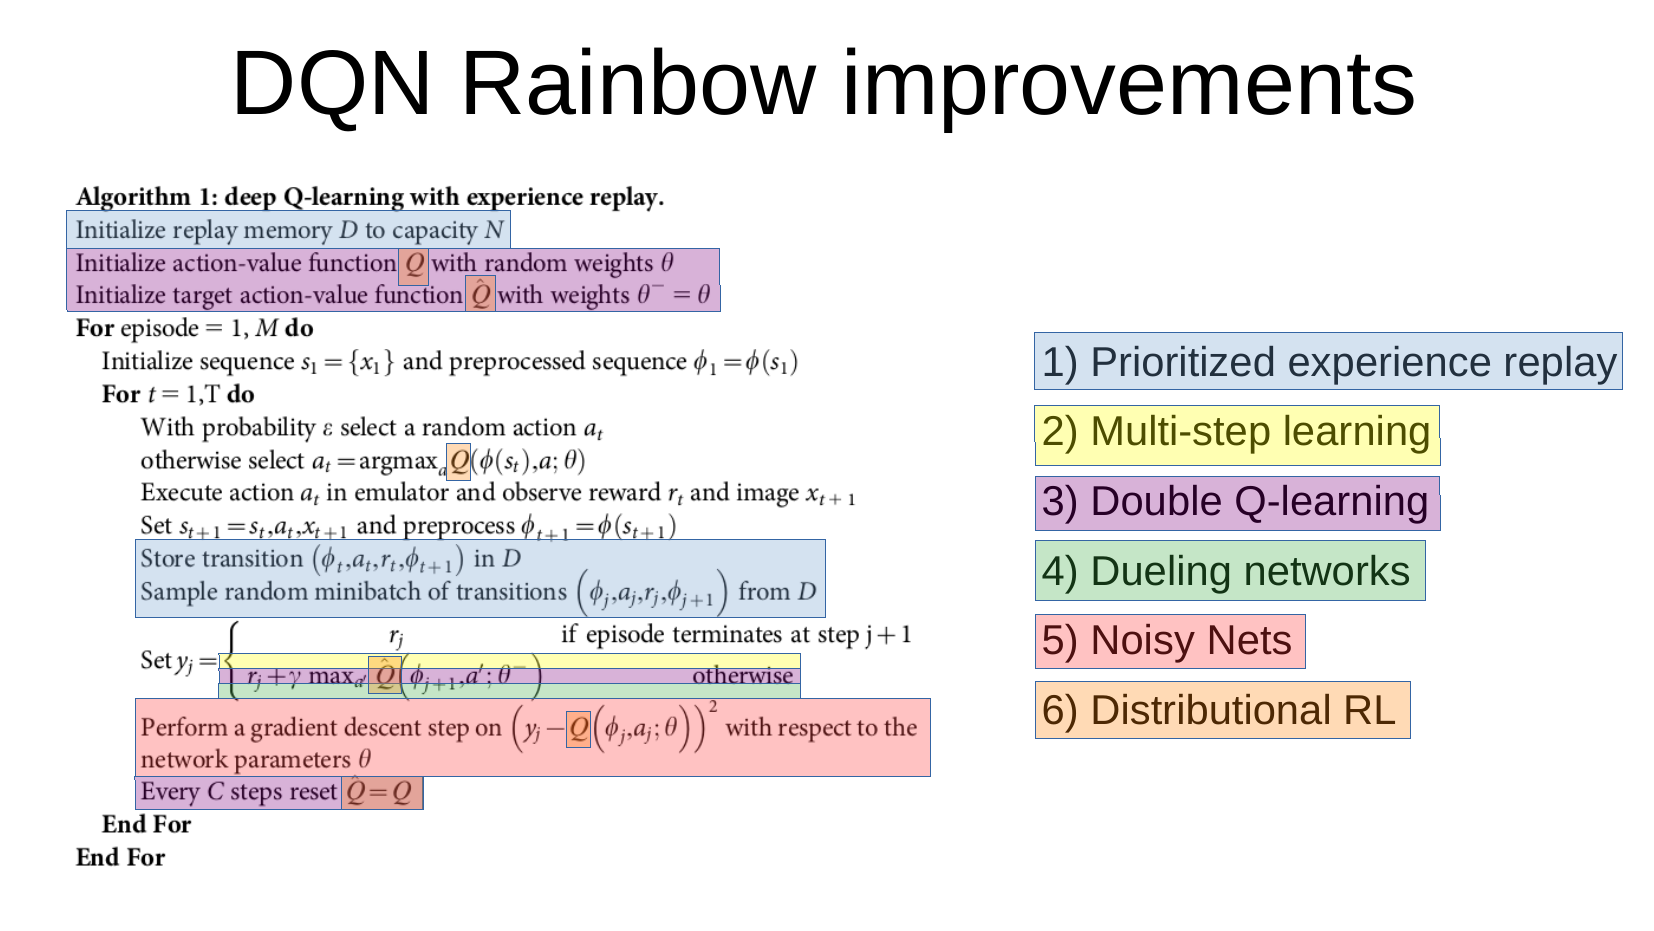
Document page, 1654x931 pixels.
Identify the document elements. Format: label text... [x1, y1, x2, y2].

text_box [1034, 405, 1441, 466]
text_box [135, 539, 826, 618]
title DQN Rainbow improvements [150, 0, 1501, 186]
text_box [134, 653, 931, 810]
picture [66, 179, 931, 881]
text_box [1035, 540, 1426, 601]
title 1) Prioritized experience replay 2) Multi-step learning 3) Double Q-learning 4) Dueling networks 5) Noisy Nets 6) Distributional RL [1041, 315, 1627, 734]
text_box [1035, 476, 1441, 531]
text_box [1035, 614, 1306, 669]
text_box [1035, 681, 1411, 739]
text_box [446, 443, 471, 481]
text_box [1034, 332, 1623, 390]
text_box [66, 210, 721, 312]
